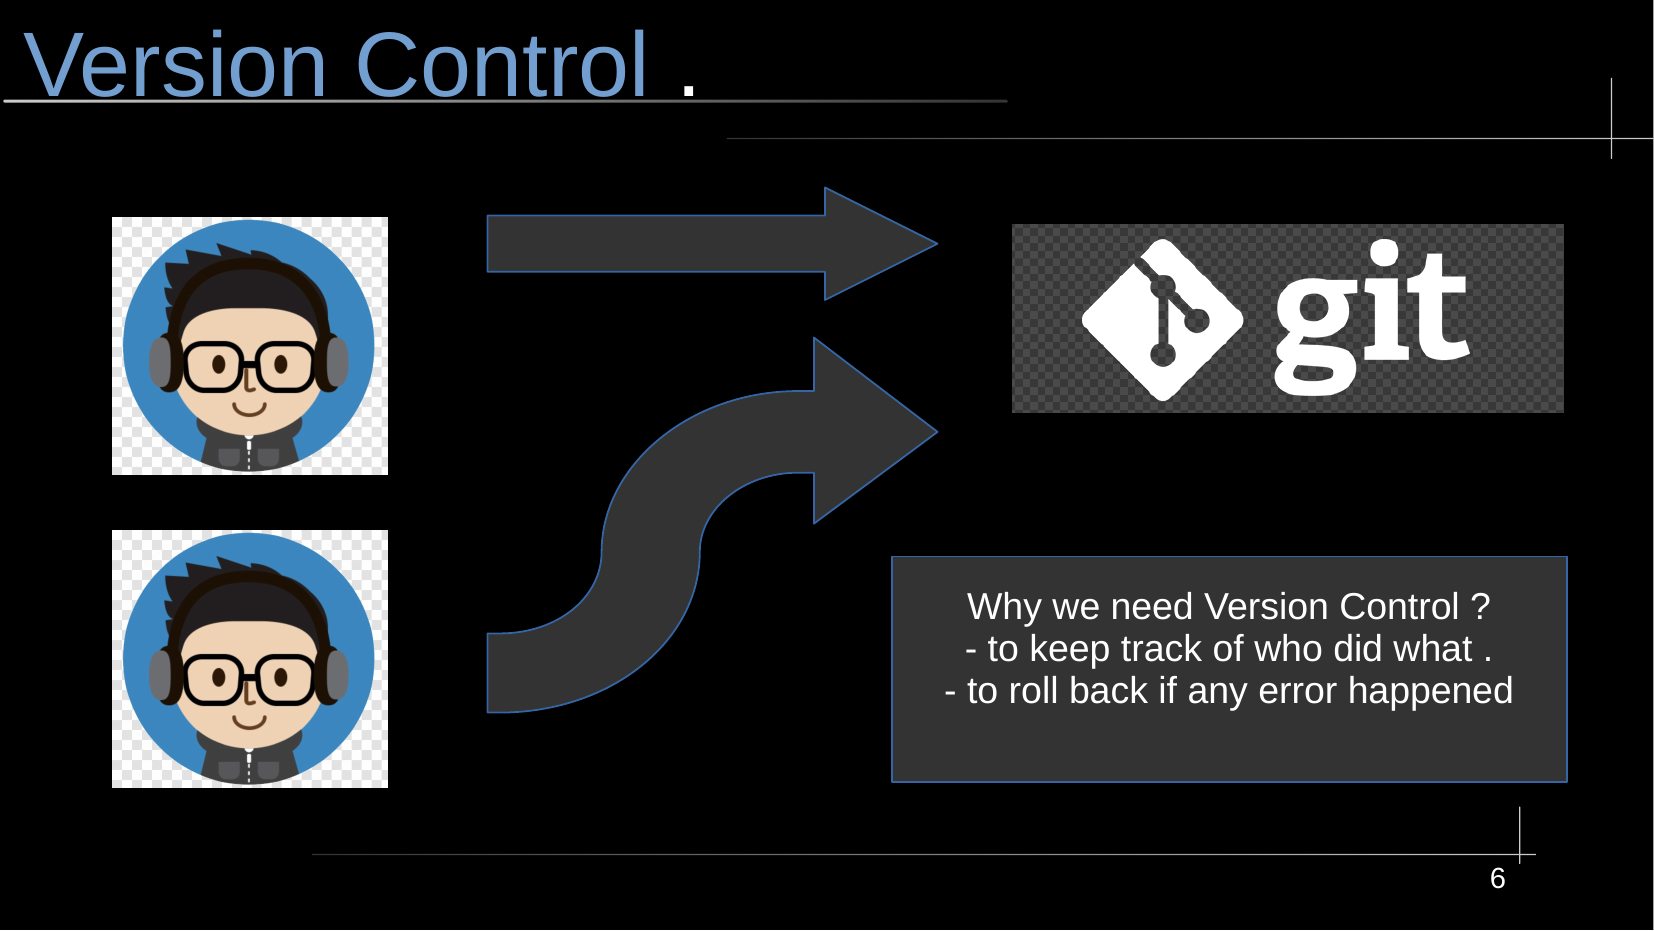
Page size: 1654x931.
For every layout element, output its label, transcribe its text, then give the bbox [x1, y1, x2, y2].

text_box [487, 337, 938, 713]
text_box [487, 187, 938, 301]
picture [112, 217, 388, 475]
picture [1012, 224, 1564, 413]
picture [112, 530, 388, 788]
text_box Why we need Version Control ? - to keep track of who did what . - to roll back if any error happened [891, 556, 1567, 782]
title Version Control . [23, 11, 1589, 119]
